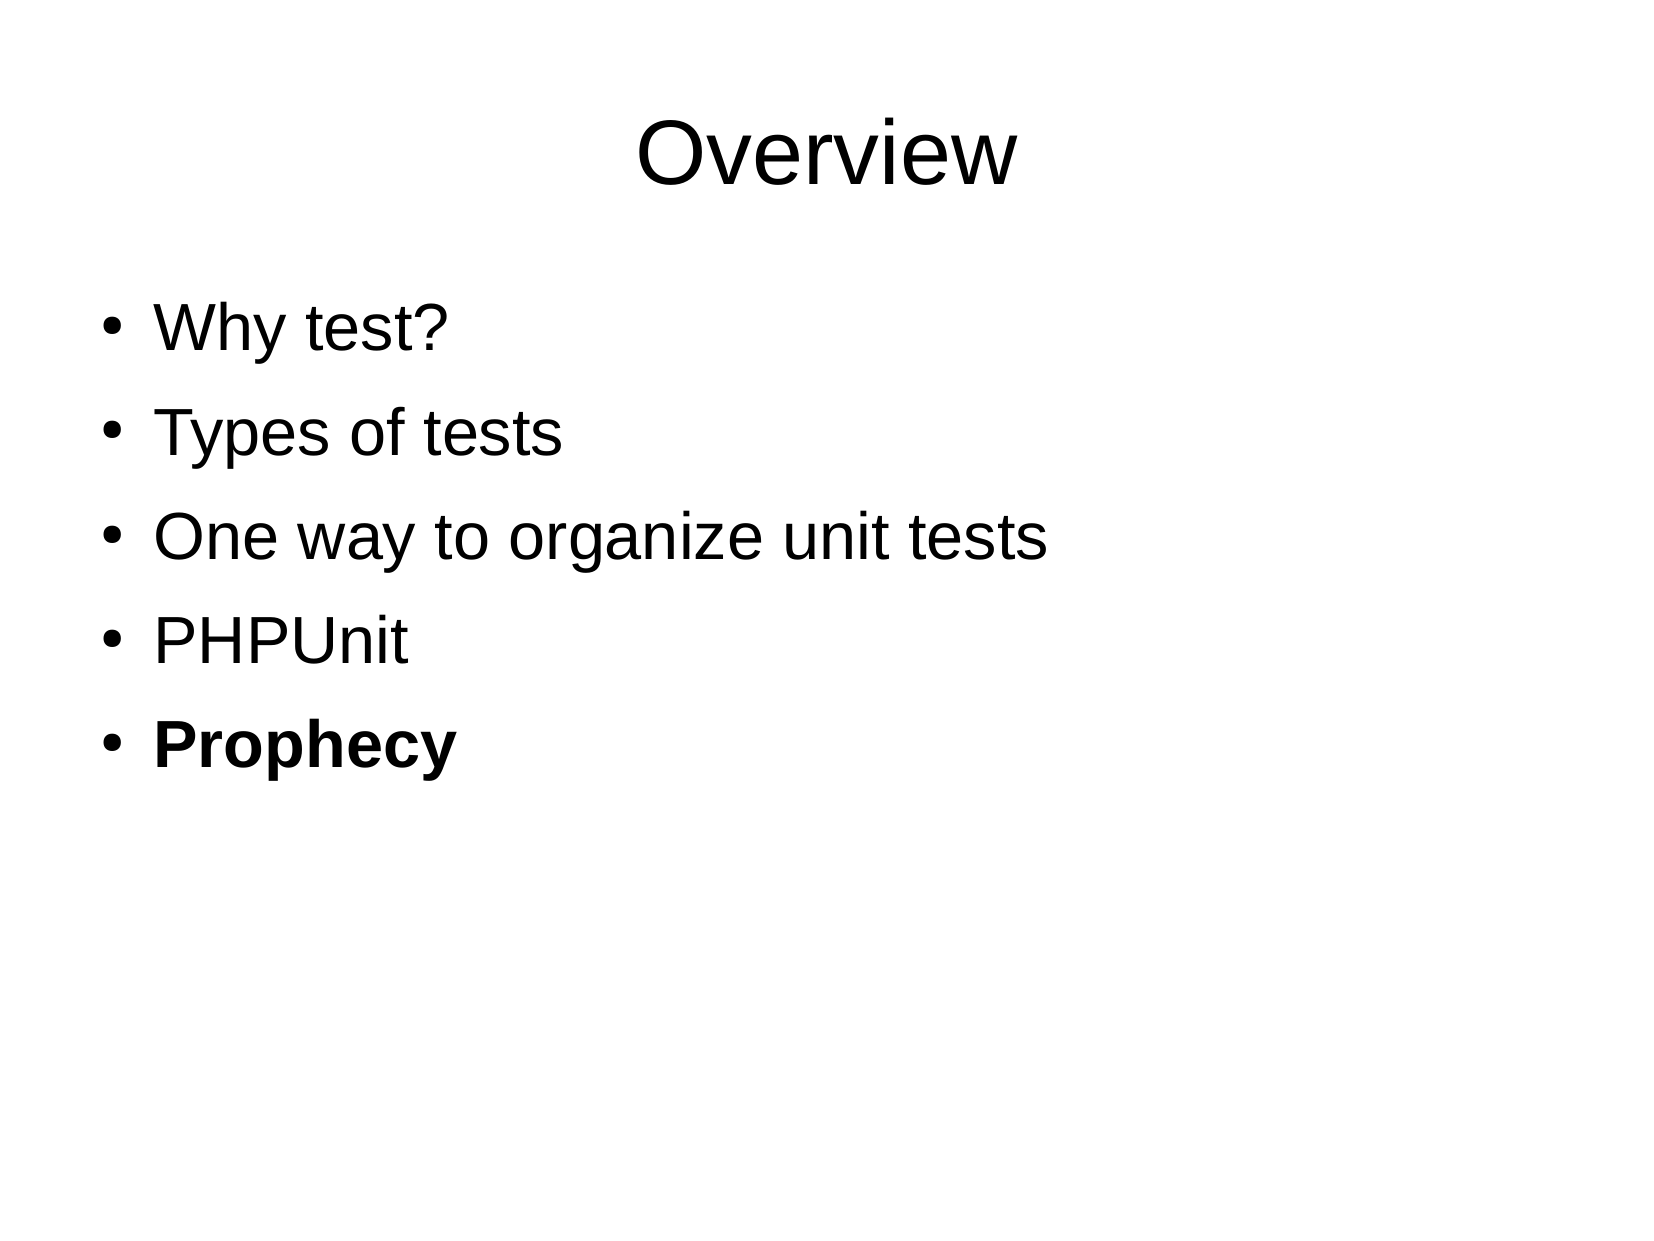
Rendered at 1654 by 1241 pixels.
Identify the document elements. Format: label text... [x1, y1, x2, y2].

title Overview [82, 49, 1571, 257]
list Why test? Types of tests One way to organize unit tests PHPUnit Prophecy [82, 290, 1571, 1010]
